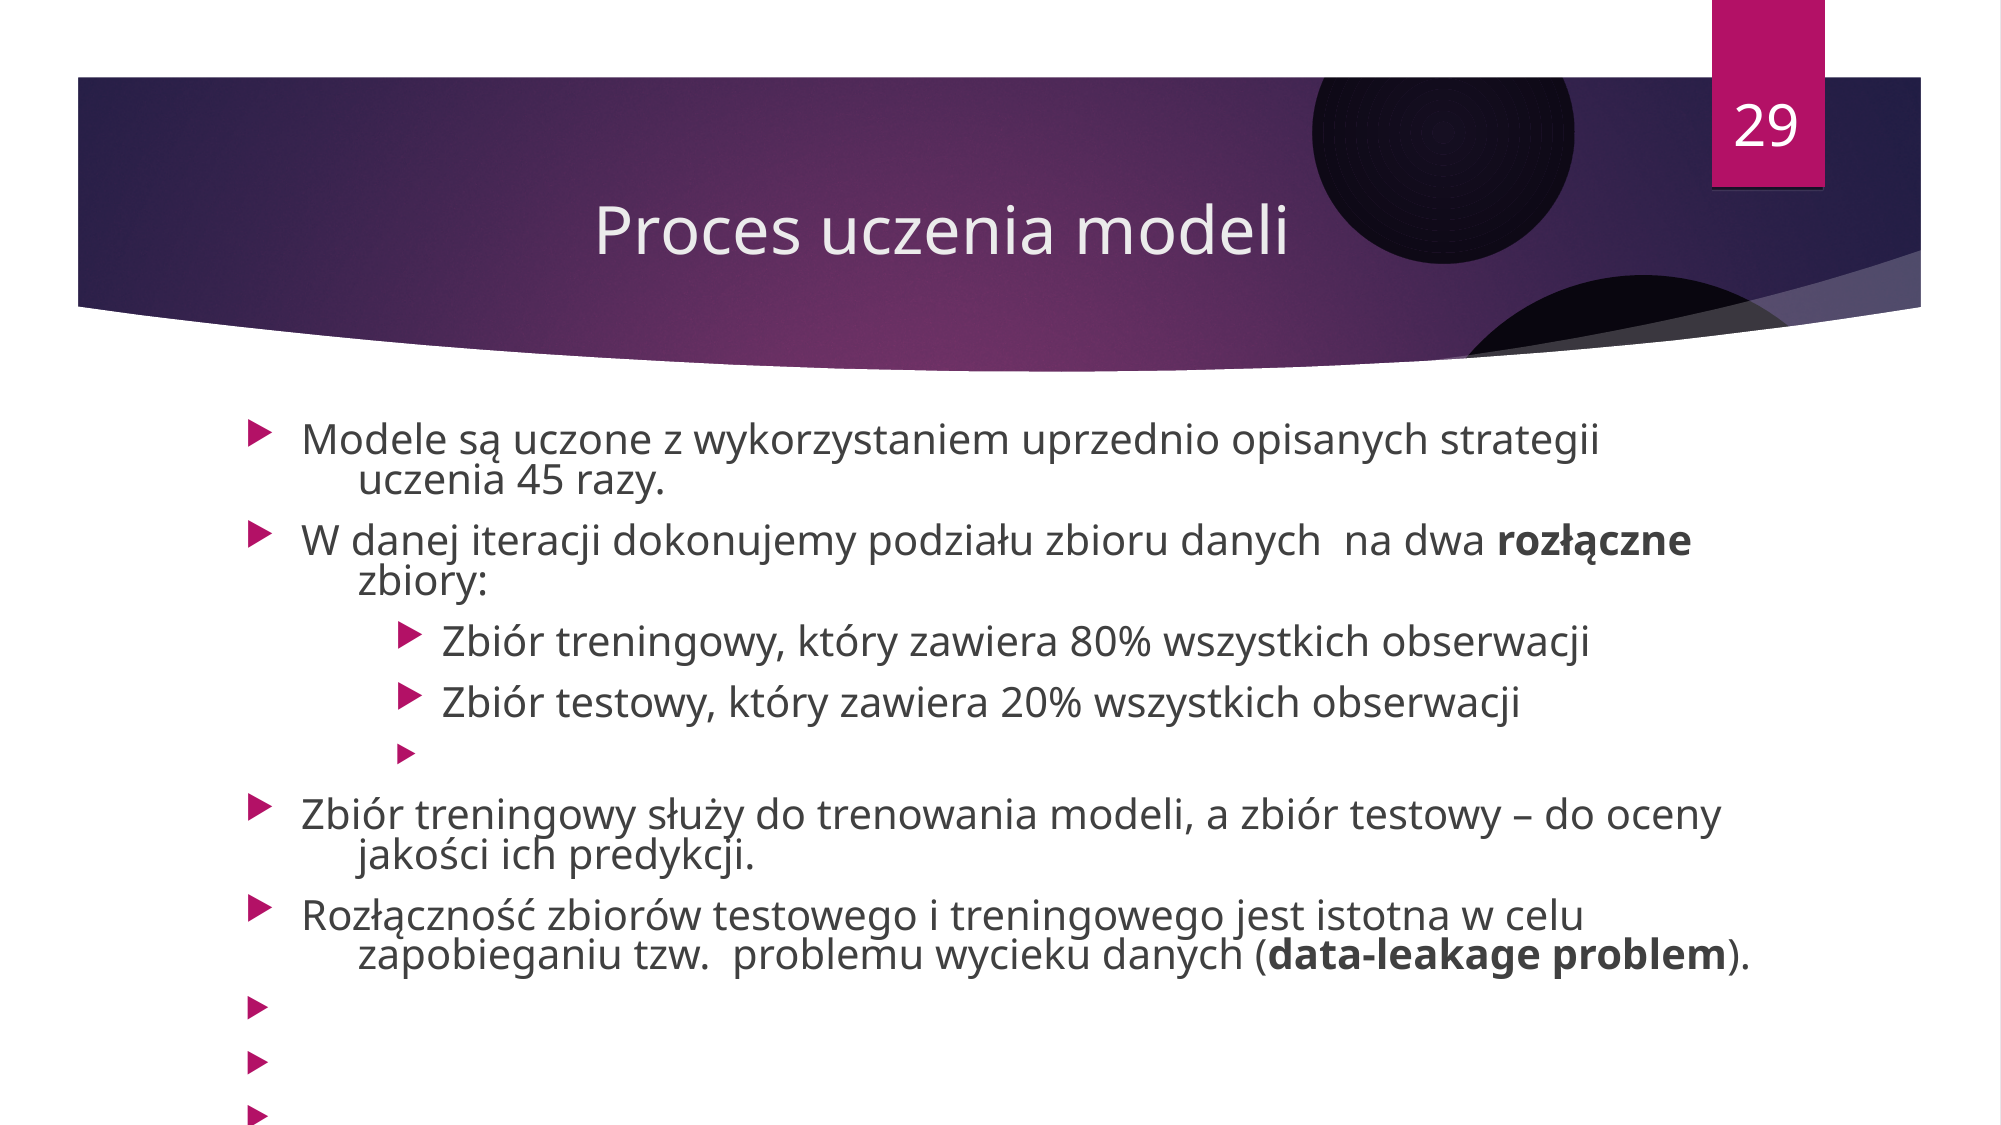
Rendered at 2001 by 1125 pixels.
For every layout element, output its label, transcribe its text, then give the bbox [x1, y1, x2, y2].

text_box [1698, 48, 1836, 175]
title Proces uczenia modeli [578, 169, 1422, 286]
list Modele są uczone z wykorzystaniem uprzednio opisanych strategii uczenia 45 razy. W danej iteracji dokonujemy podziału zbioru danych na dwa rozłączne zbiory: Zbiór treningowy, który zawiera 80% wszystkich obserwacji Zbiór testowy, który zawiera 20% wszystkich obserwacji Zbiór treningowy służy do trenowania modeli, a zbiór testowy – do oceny jakości ich predykcji. Rozłączność zbiorów testowego i treningowego jest istotna w celu zapobieganiu tzw. problemu wycieku danych (data-leakage problem). [230, 415, 1771, 1077]
